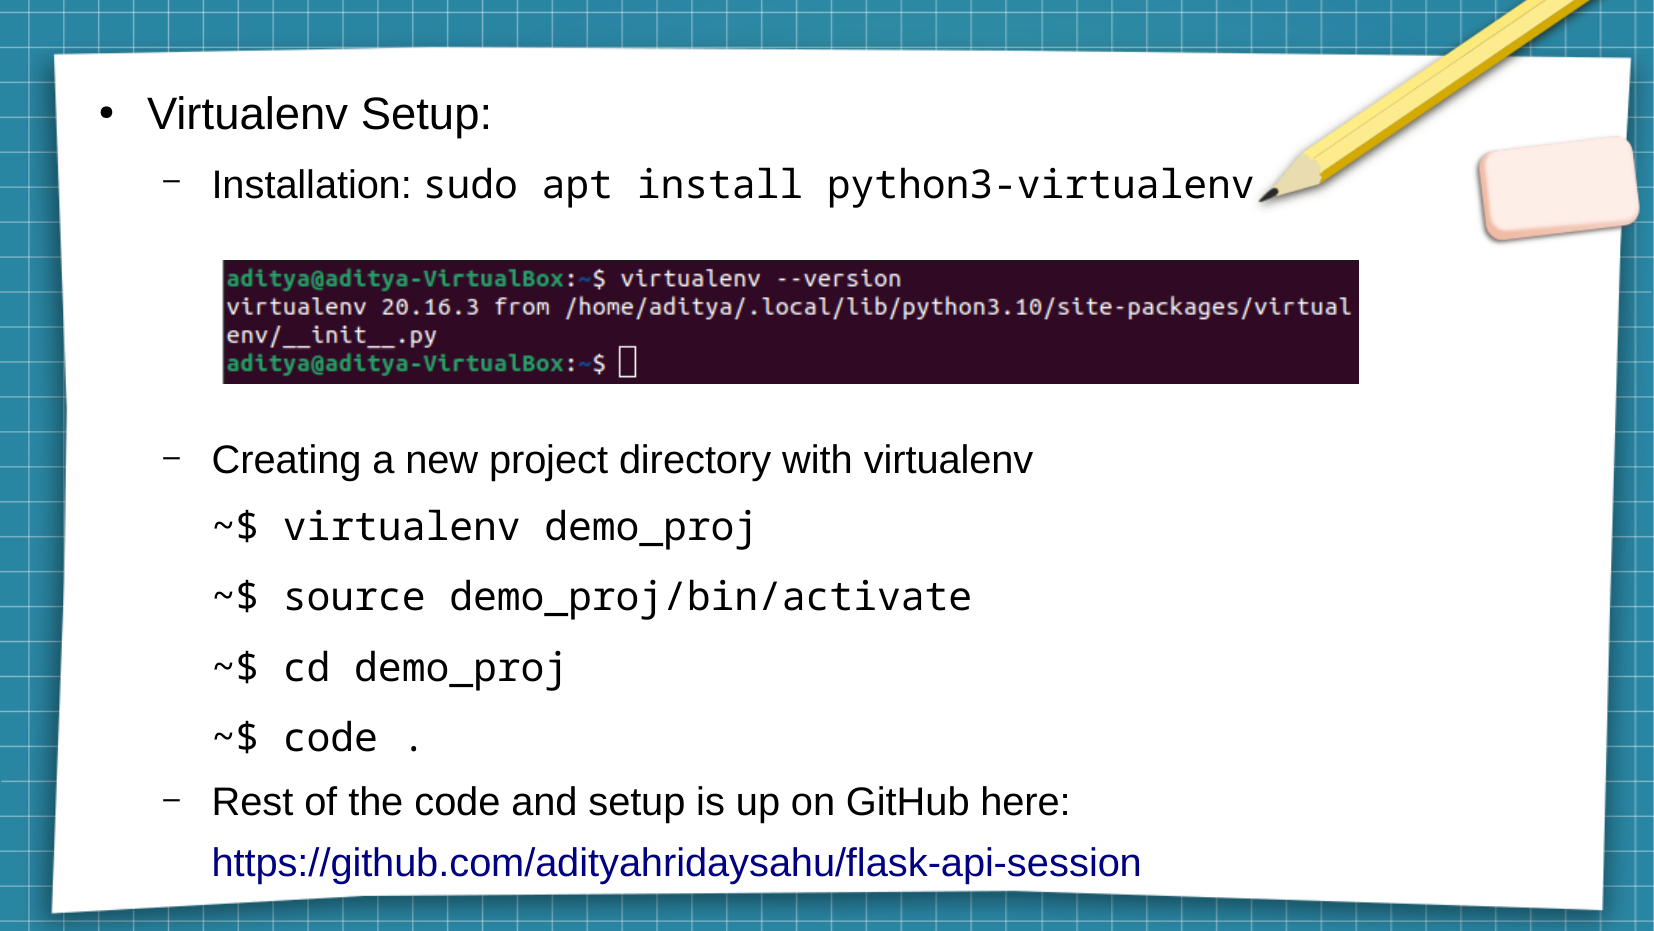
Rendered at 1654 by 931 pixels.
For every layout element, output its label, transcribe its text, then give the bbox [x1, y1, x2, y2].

list Virtualenv Setup: Installation: sudo apt install python3-virtualenv Creating a new project directory with virtualenv ~$ virtualenv demo_proj ~$ source demo_proj/bin/activate ~$ cd demo_proj ~$ code . Rest of the code and setup is up on GitHub here: https://github.com/adityahridaysahu/flask-api-session [82, 88, 1571, 886]
picture [0, 0, 1654, 931]
